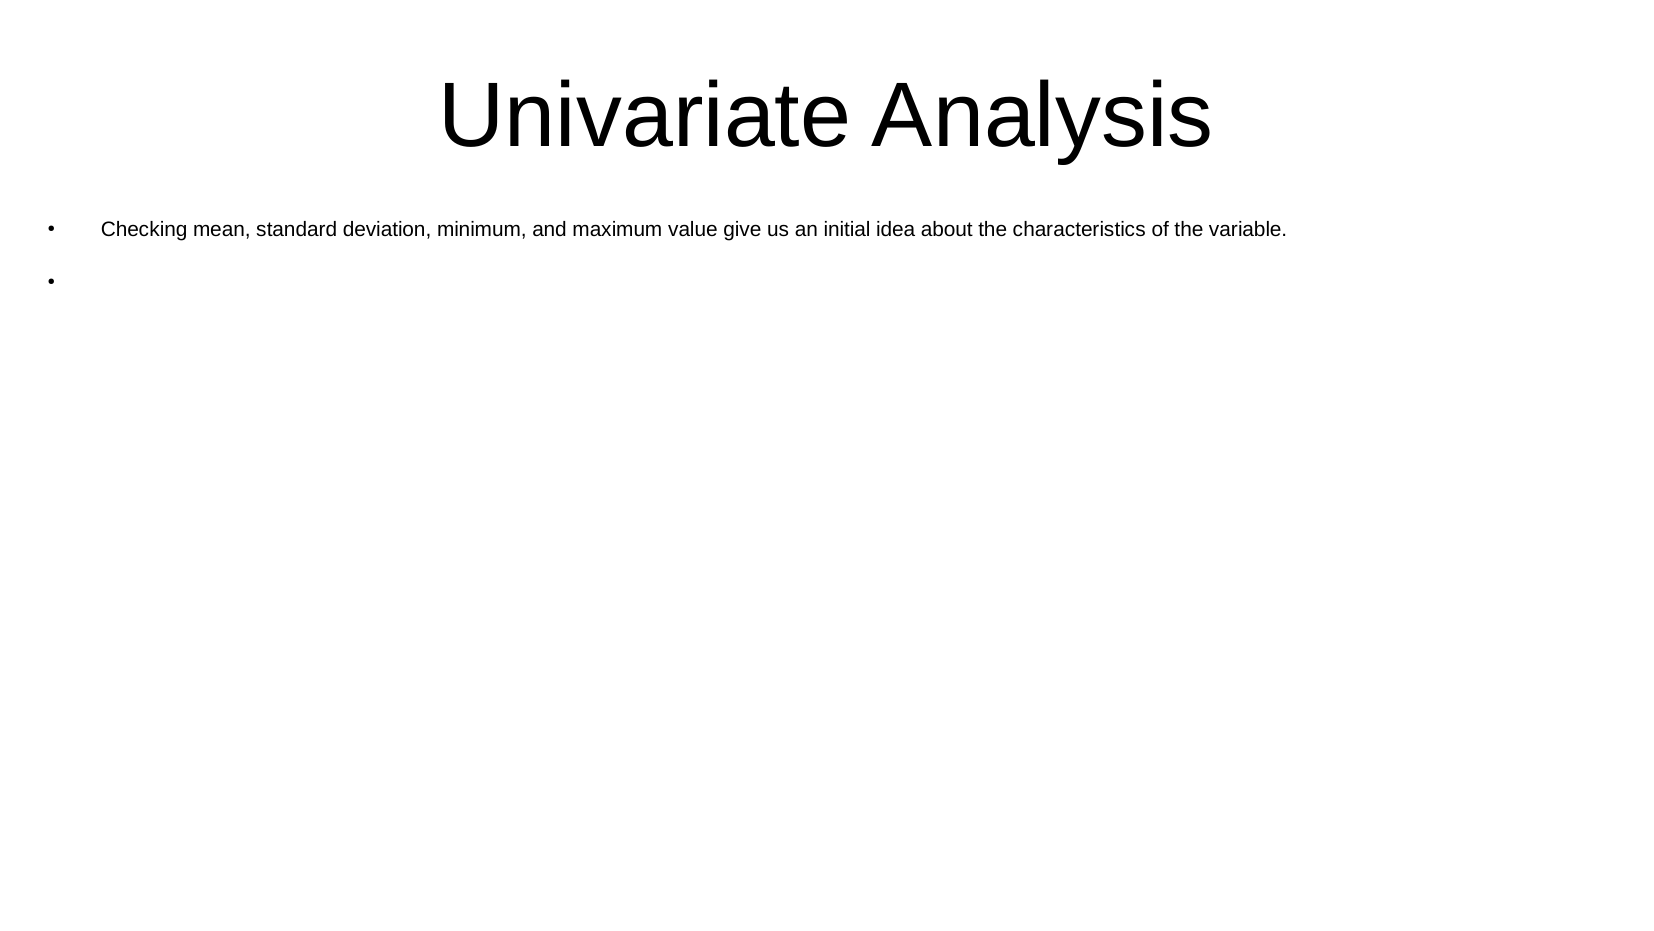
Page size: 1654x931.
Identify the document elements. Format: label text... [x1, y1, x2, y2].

list Checking mean, standard deviation, minimum, and maximum value give us an initial idea about the characteristics of the variable. [30, 217, 1571, 916]
title Univariate Analysis [82, 37, 1571, 193]
